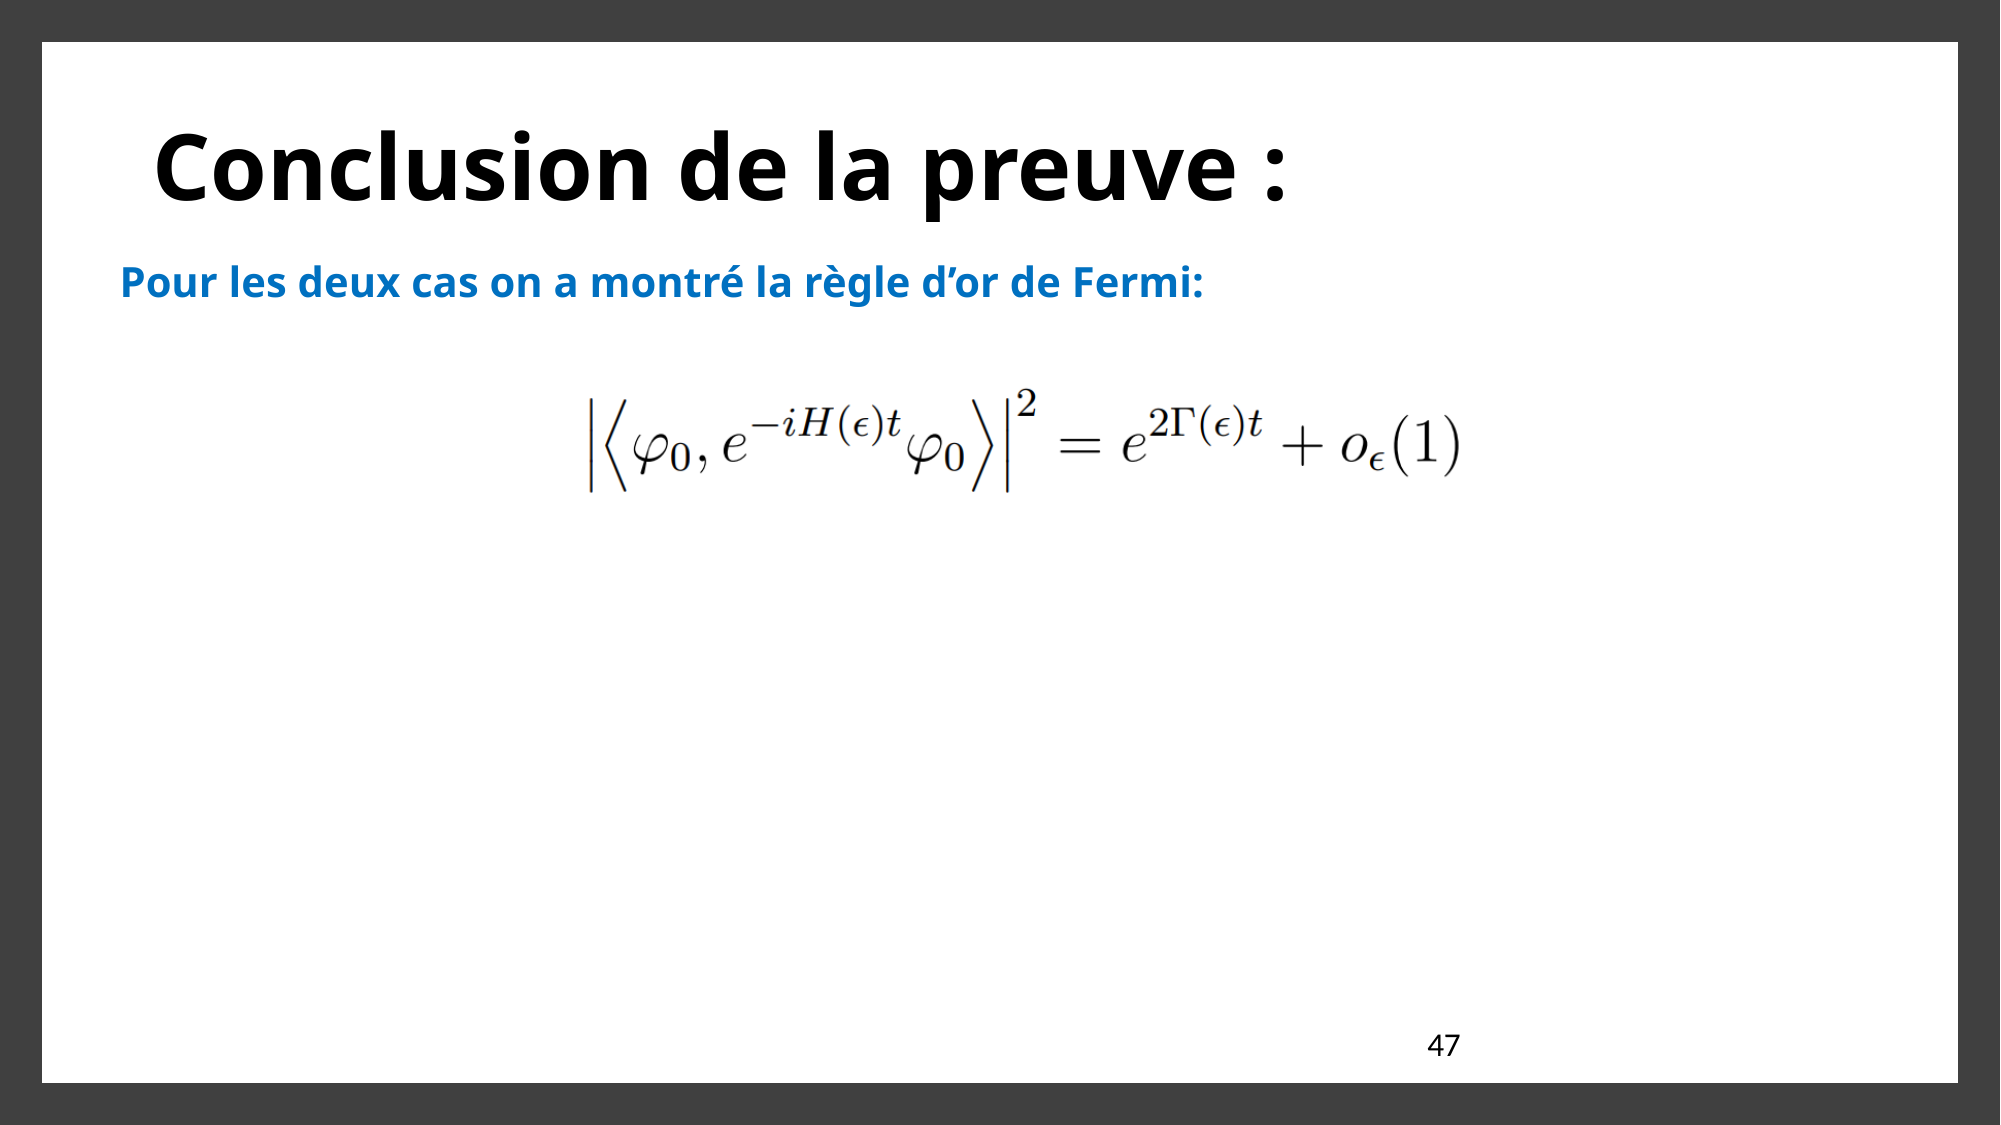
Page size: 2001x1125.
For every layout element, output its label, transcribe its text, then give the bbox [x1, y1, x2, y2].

title Conclusion de la preuve : [137, 61, 1863, 248]
text_box [0, 0, 2000, 1125]
picture [568, 366, 1468, 518]
text_box Pour les deux cas on a montré la règle d’or de Fermi: [104, 248, 1932, 315]
